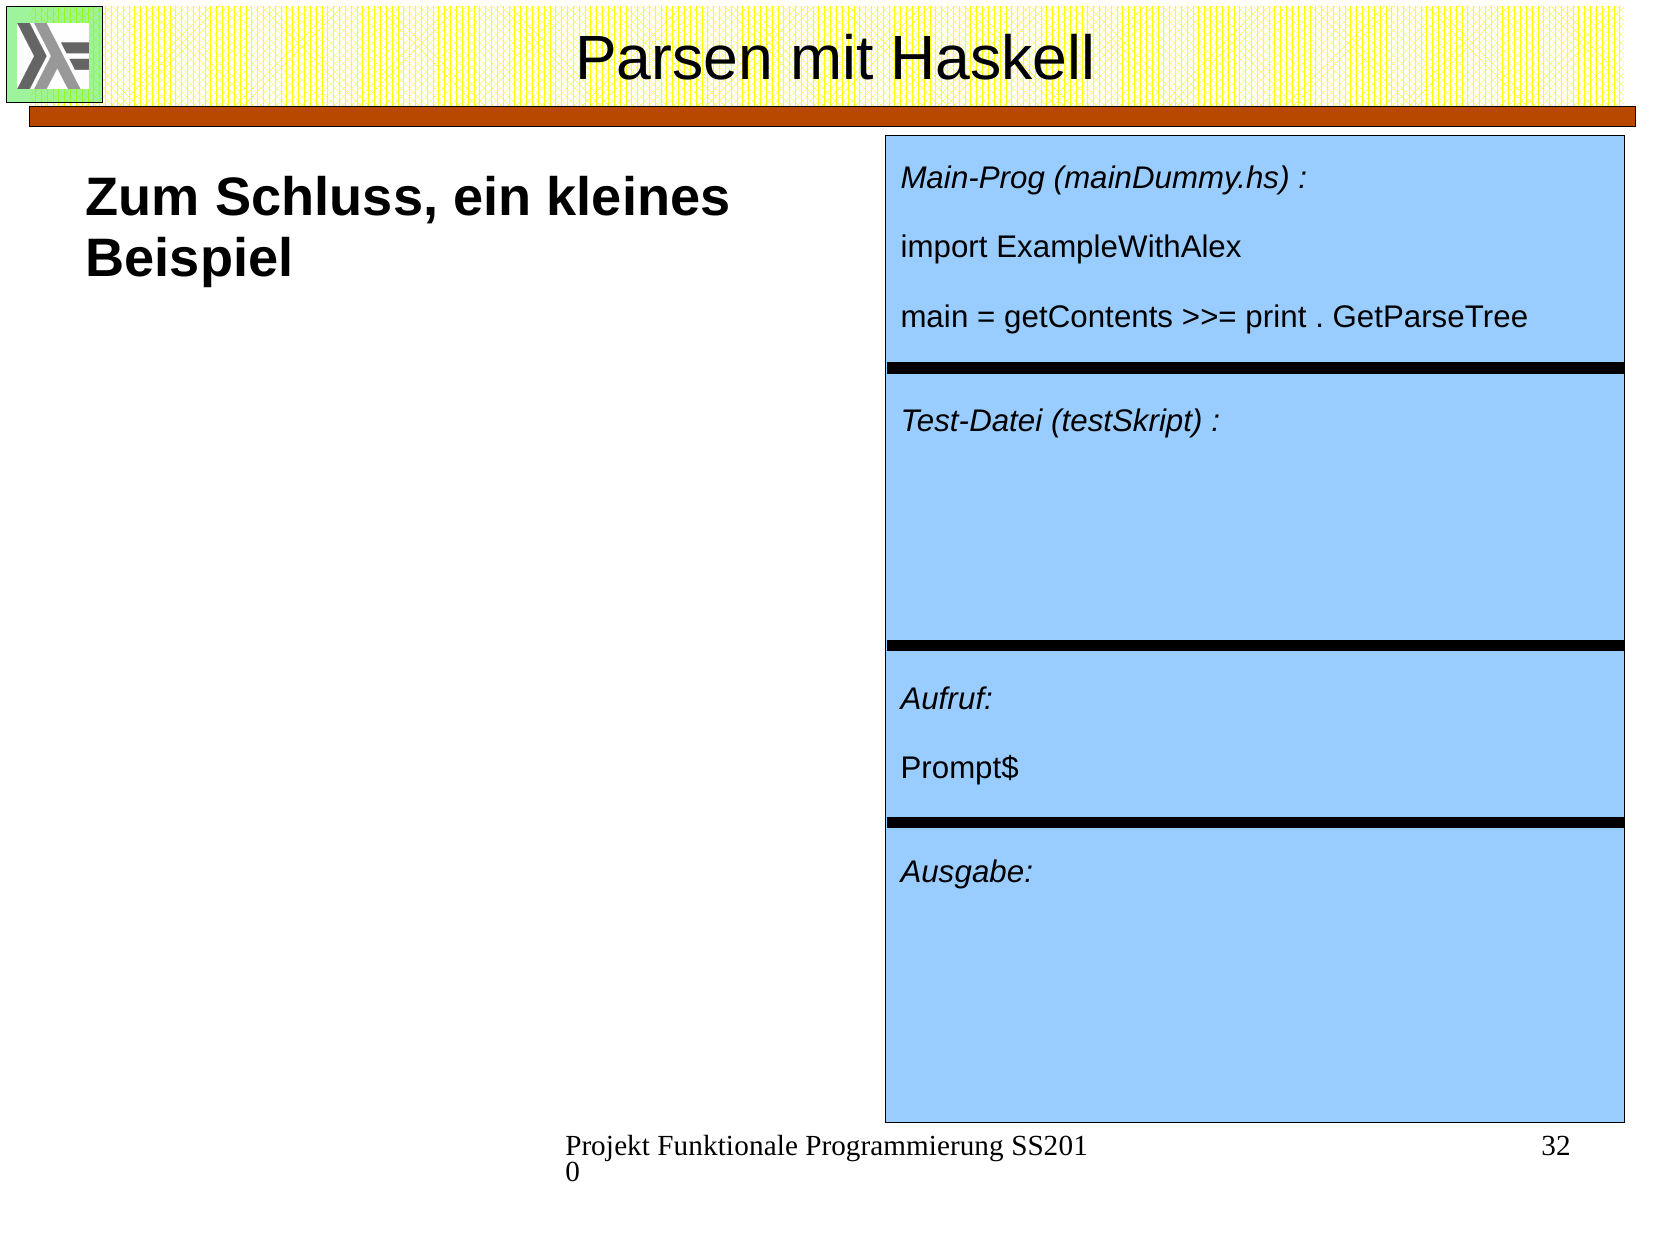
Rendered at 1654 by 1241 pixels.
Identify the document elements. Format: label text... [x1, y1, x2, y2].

picture [17, 23, 89, 89]
text_box Main-Prog (mainDummy.hs) : import ExampleWithAlex main = getContents >>= print . GetParseTree Test-Datei (testSkript) : Aufruf: Prompt$ Ausgabe: [885, 135, 1625, 1123]
text_box Zum Schluss, ein kleines Beispiel [70, 159, 839, 1052]
title Parsen mit Haskell [206, 15, 1465, 101]
text_box [6, 5, 1636, 127]
